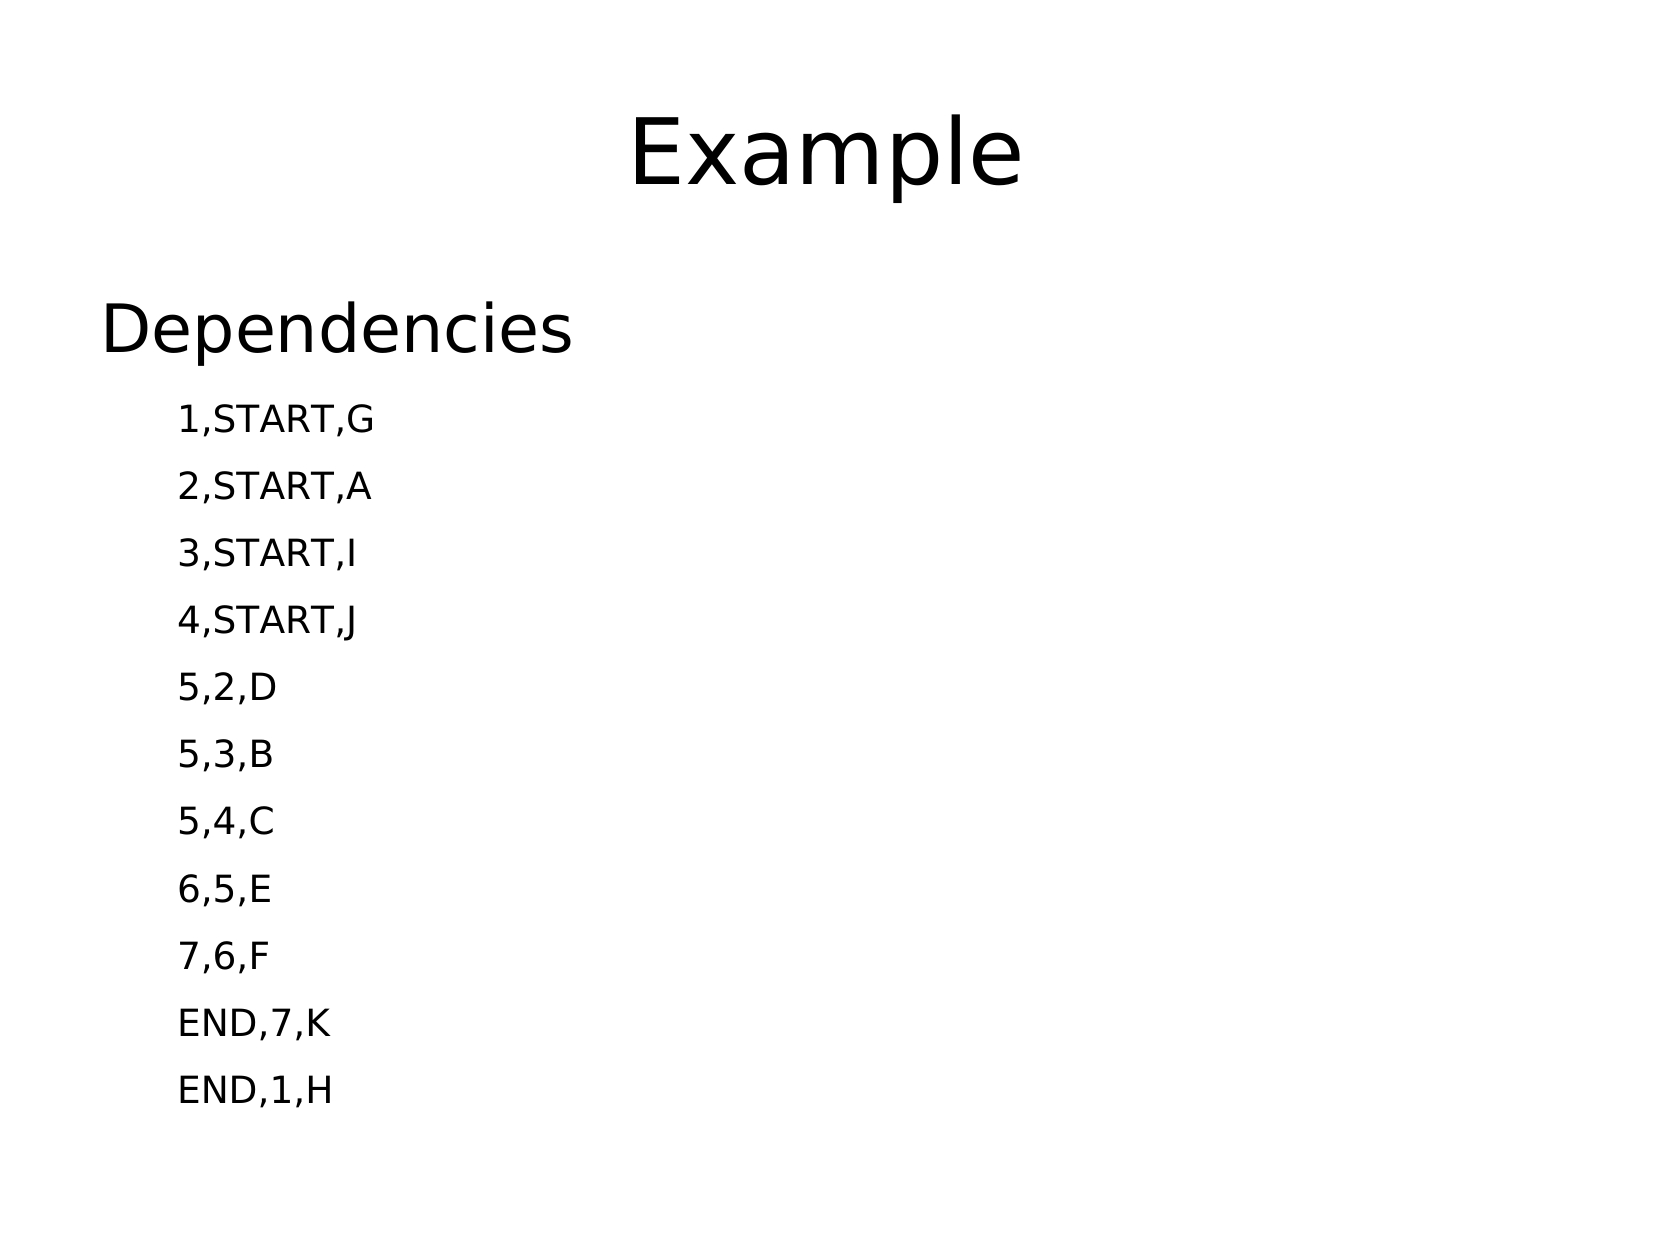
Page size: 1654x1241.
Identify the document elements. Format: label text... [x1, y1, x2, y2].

list Dependencies 1,START,G 2,START,A 3,START,I 4,START,J 5,2,D 5,3,B 5,4,C 6,5,E 7,6,F END,7,K END,1,H [82, 290, 1571, 1113]
title Example [82, 49, 1571, 257]
